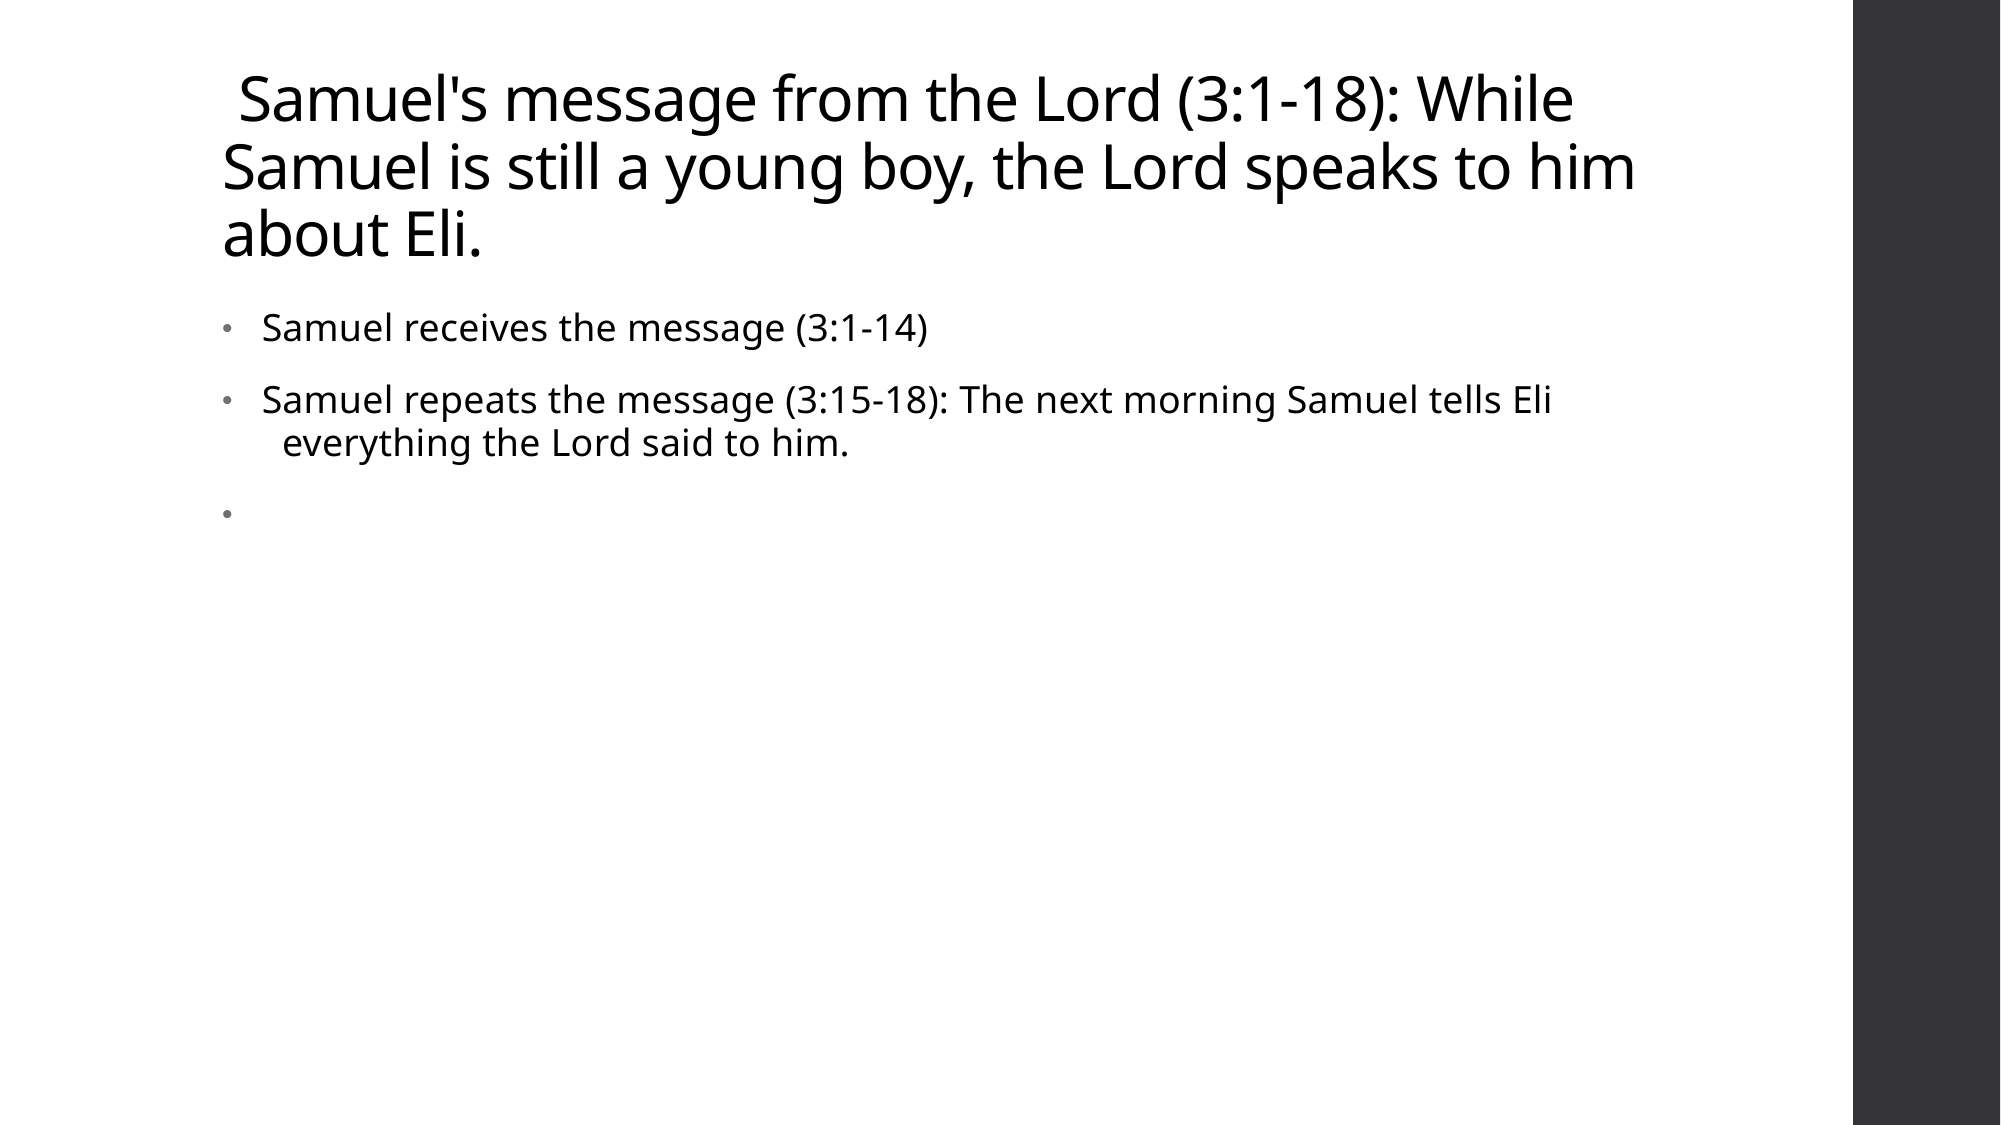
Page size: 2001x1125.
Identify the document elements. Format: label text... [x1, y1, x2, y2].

title Samuel's message from the Lord (3:1-18): While Samuel is still a young boy, the Lord speaks to him about Eli. [206, 60, 1797, 278]
list Samuel receives the message (3:1-14) Samuel repeats the message (3:15-18): The next morning Samuel tells Eli everything the Lord said to him. [206, 299, 1617, 1014]
